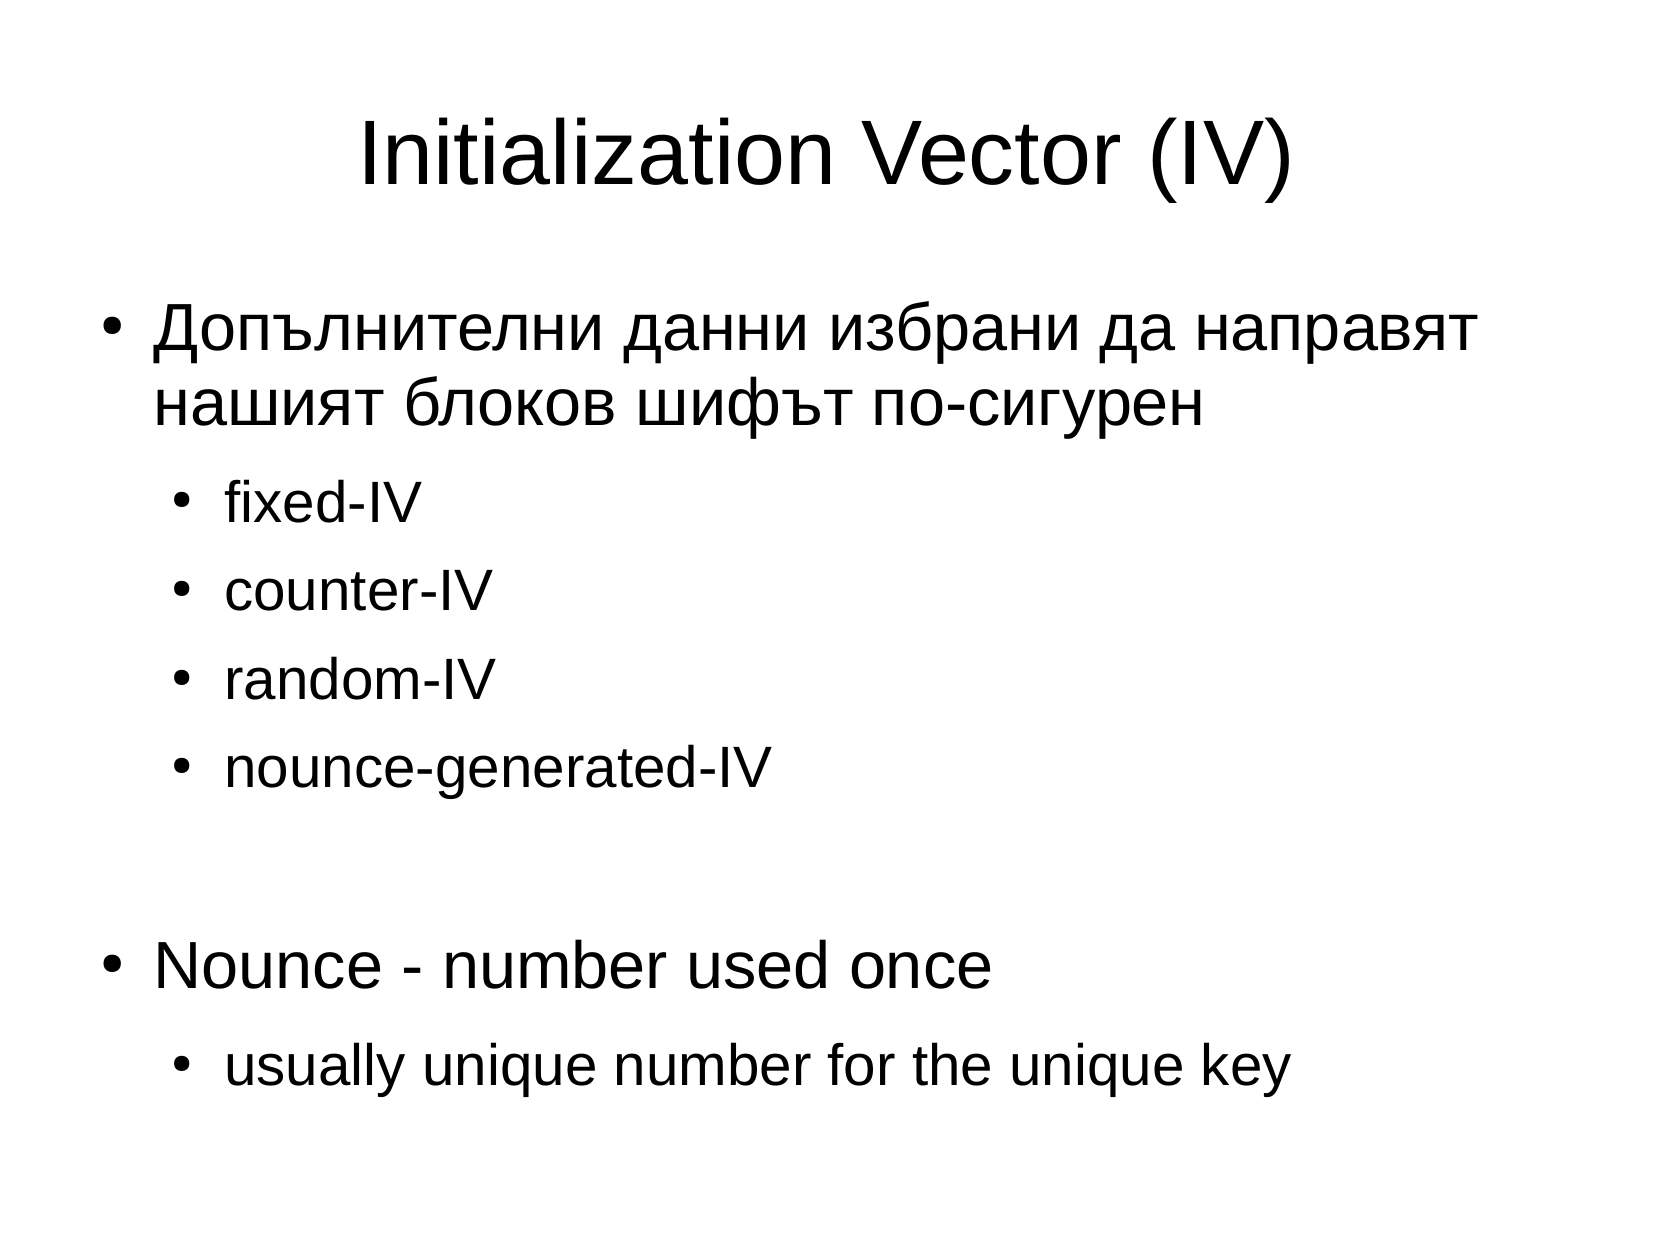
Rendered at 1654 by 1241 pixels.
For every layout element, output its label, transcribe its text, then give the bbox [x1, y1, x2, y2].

title Initialization Vector (IV) [82, 49, 1571, 257]
list Допълнителни данни избрани да направят нашият блоков шифът по-сигурен fixed-IV counter-IV random-IV nounce-generated-IV Nounce - number used once usually unique number for the unique key [82, 290, 1571, 1152]
